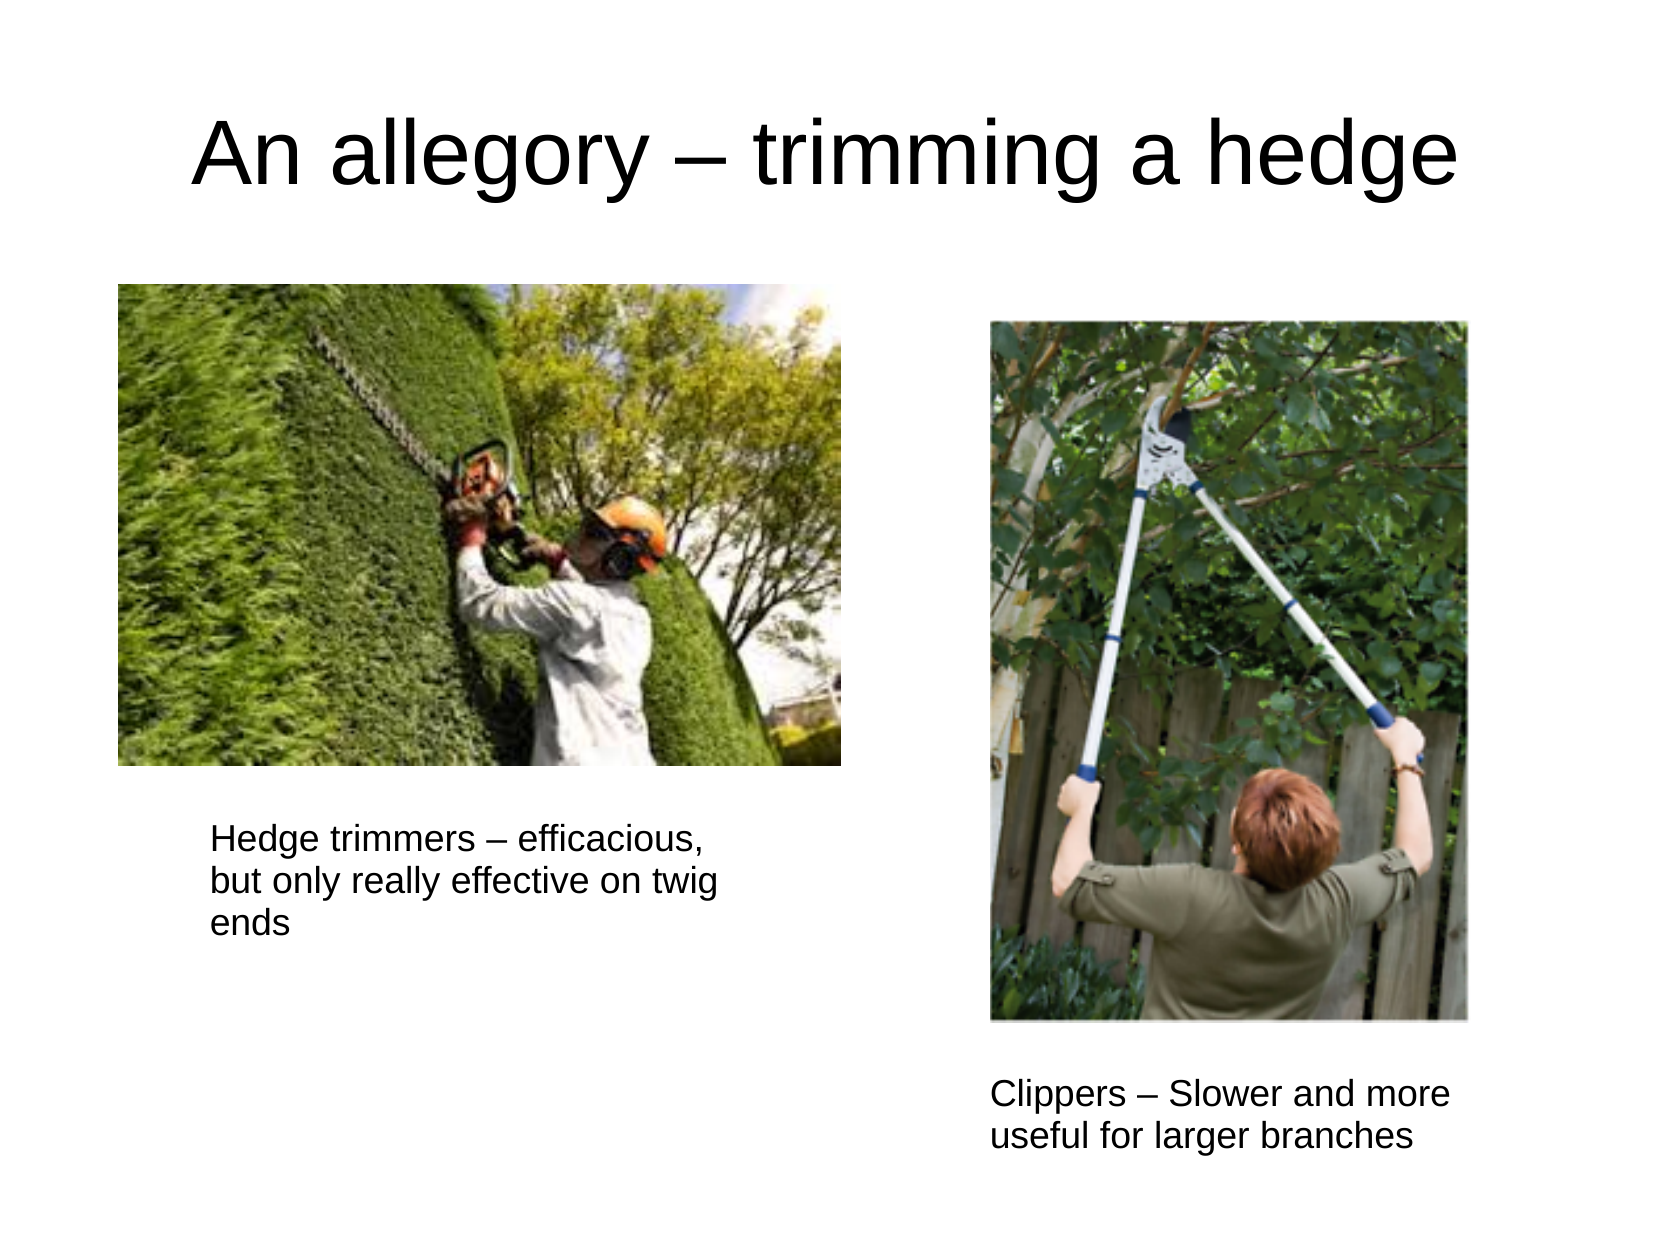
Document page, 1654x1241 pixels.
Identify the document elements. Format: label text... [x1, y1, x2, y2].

text_box Clippers – Slower and more useful for larger branches [975, 1065, 1486, 1164]
picture [990, 320, 1471, 1023]
picture [118, 284, 841, 766]
text_box Hedge trimmers – efficacious, but only really effective on twig ends [195, 810, 751, 951]
title An allegory – trimming a hedge [82, 49, 1571, 257]
